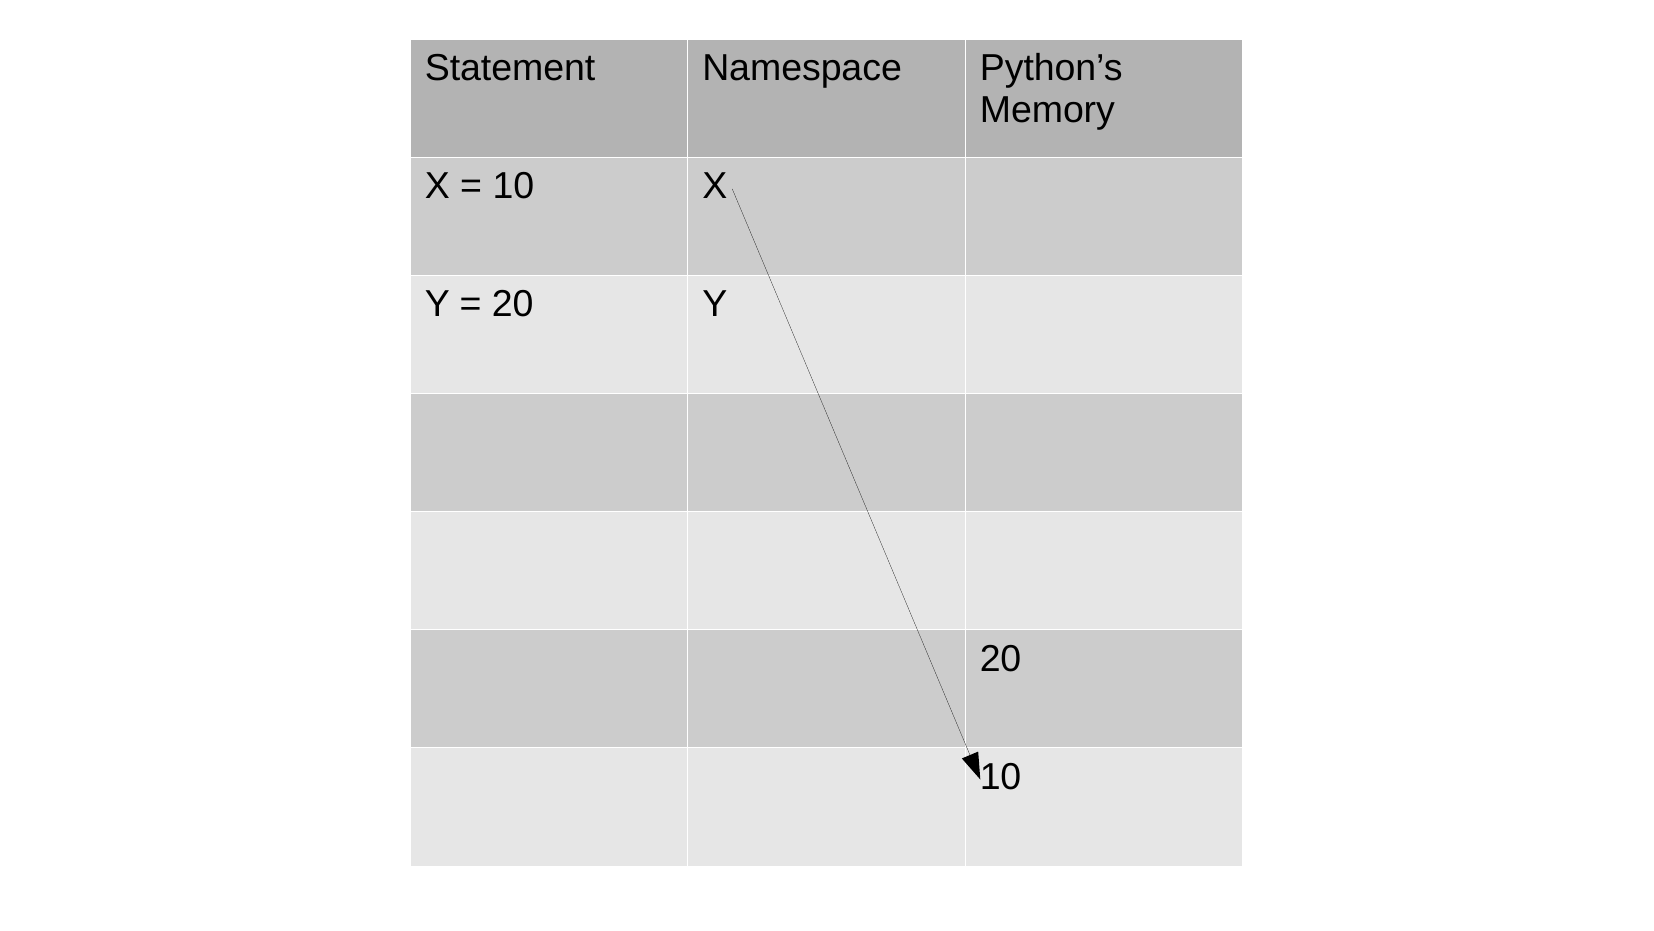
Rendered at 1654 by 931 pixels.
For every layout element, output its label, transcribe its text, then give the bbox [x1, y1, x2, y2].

table_header Python’s Memory [966, 40, 1242, 157]
table_cell 10 [966, 748, 1242, 866]
table_cell [966, 512, 1242, 629]
table_cell [966, 394, 1242, 511]
table_cell [411, 512, 687, 629]
table_cell [966, 158, 1242, 275]
table_cell [869, 512, 965, 629]
table_header Statement [411, 40, 687, 157]
table_cell Y [688, 276, 817, 393]
table_cell [819, 394, 965, 511]
table_cell [688, 748, 965, 866]
table_cell 20 [966, 630, 1242, 747]
table_cell [688, 512, 916, 629]
table_cell X = 10 [411, 158, 687, 275]
table_cell [919, 630, 965, 740]
table_cell Y [770, 276, 965, 393]
table_cell [411, 630, 687, 747]
table_cell [688, 630, 965, 747]
table_header Namespace [688, 40, 965, 157]
table_cell X [688, 158, 965, 275]
table_cell [411, 748, 687, 866]
table_cell [411, 394, 687, 511]
table_cell Y = 20 [411, 276, 687, 393]
table_cell [966, 276, 1242, 393]
table_cell [688, 394, 866, 511]
